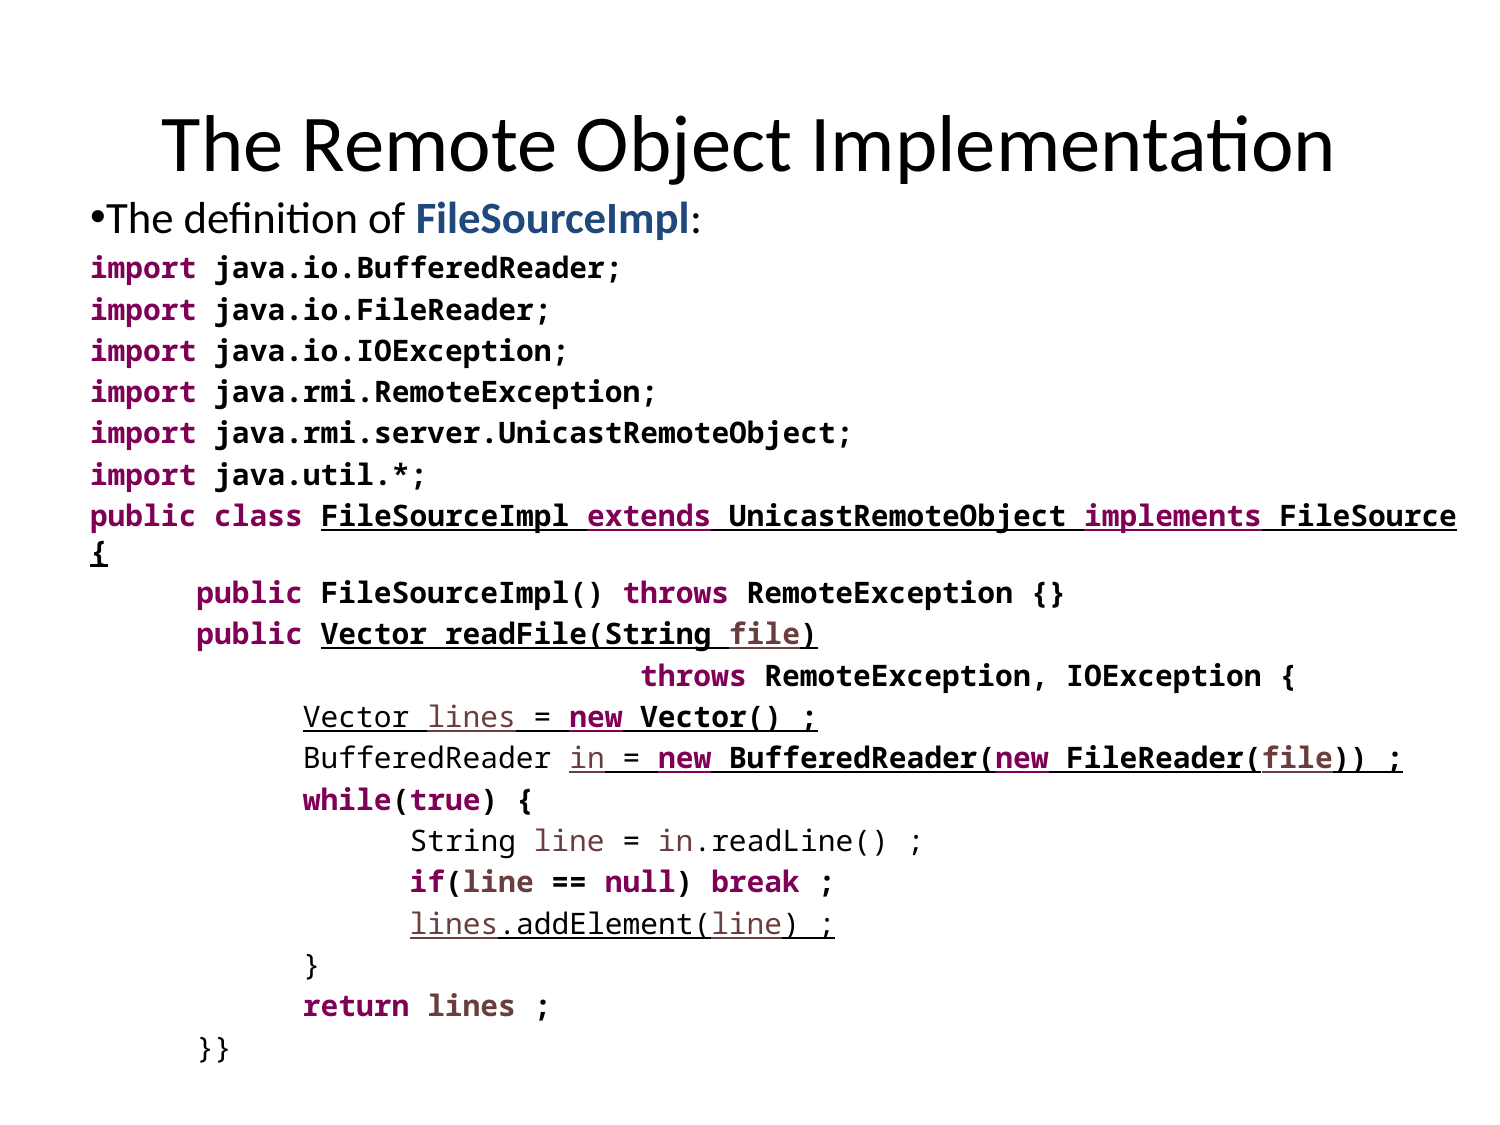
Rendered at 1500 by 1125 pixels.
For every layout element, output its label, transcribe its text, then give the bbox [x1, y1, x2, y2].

list The definition of FileSourceImpl: import java.io.BufferedReader; import java.io.FileReader; import java.io.IOException; import java.rmi.RemoteException; import java.rmi.server.UnicastRemoteObject; import java.util.*; public class FileSourceImpl extends UnicastRemoteObject implements FileSource { public FileSourceImpl() throws RemoteException {} public Vector readFile(String file) throws RemoteException, IOException { Vector lines = new Vector() ; BufferedReader in = new BufferedReader(new FileReader(file)) ; while(true) { String line = in.readLine() ; if(line == null) break ; lines.addElement(line) ; } return lines ; }} [75, 187, 1500, 1075]
title The Remote Object Implementation [75, 45, 1425, 187]
